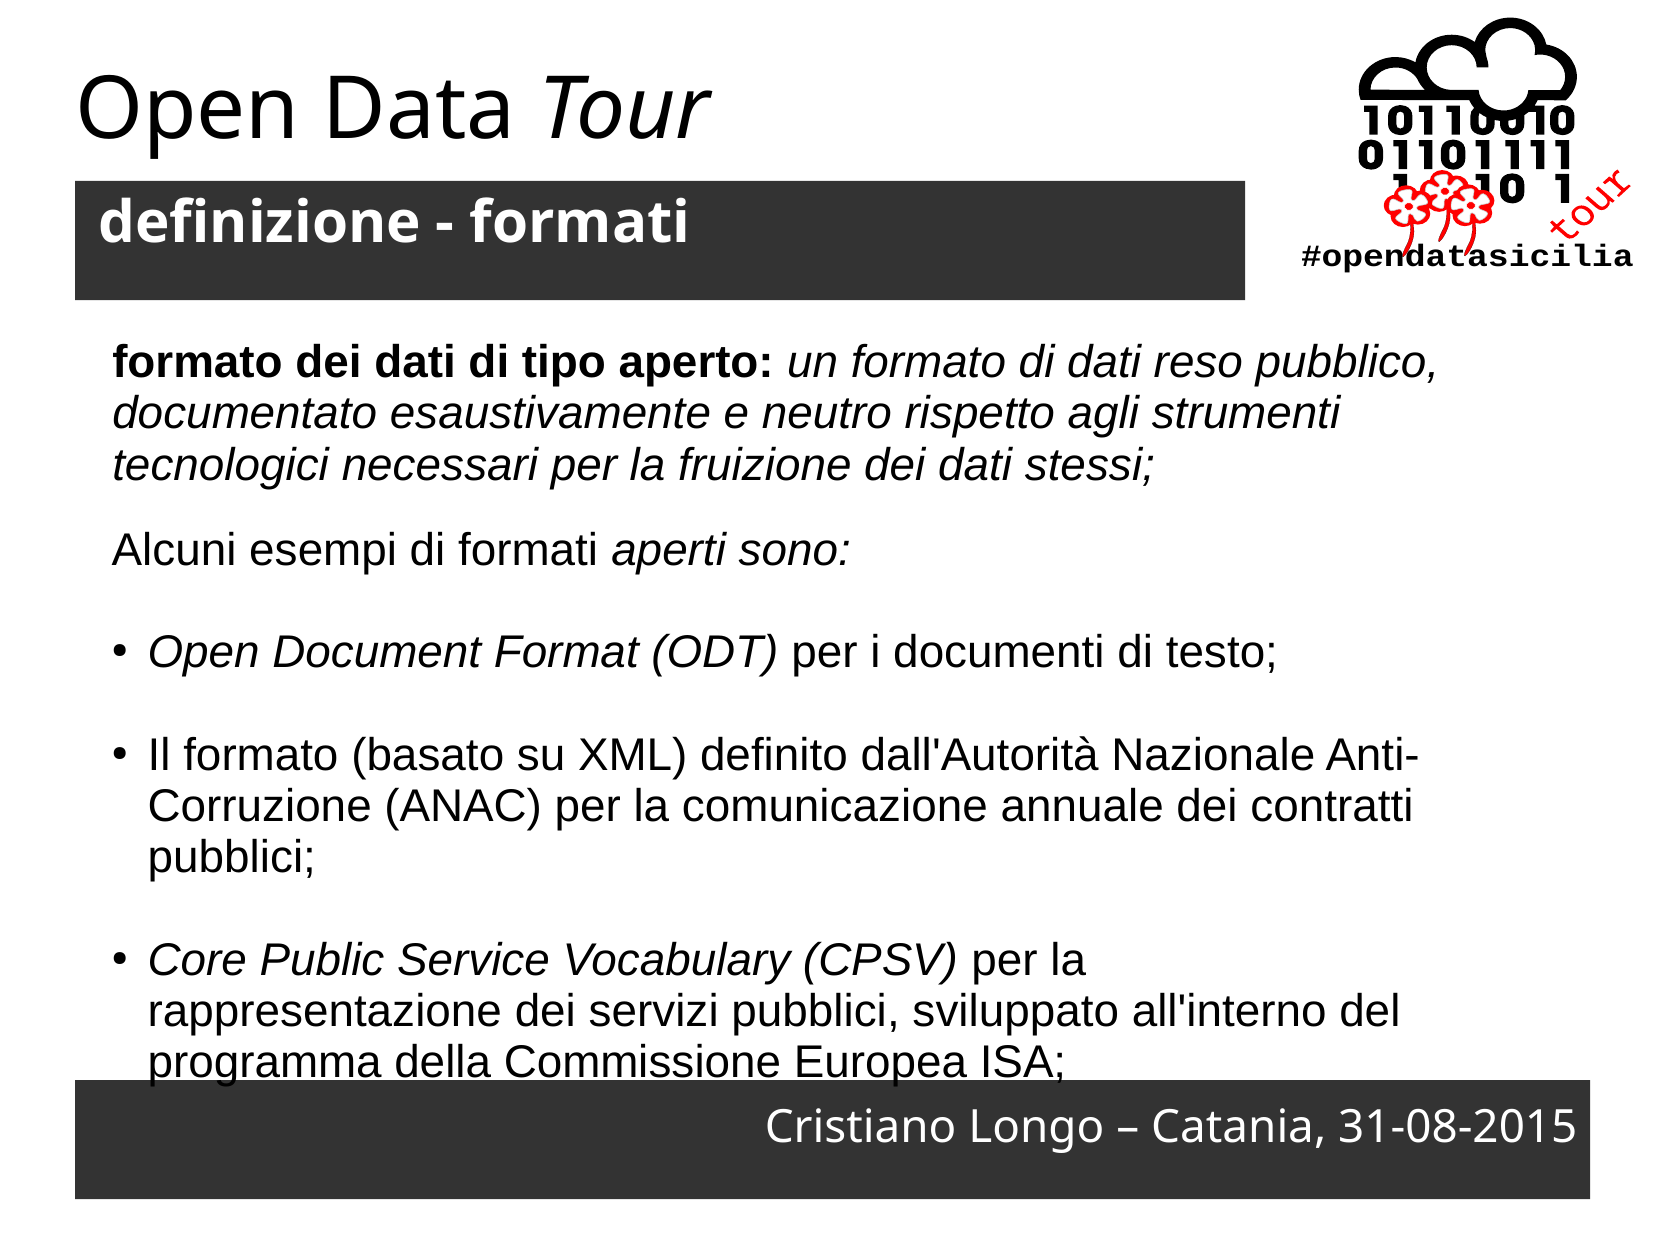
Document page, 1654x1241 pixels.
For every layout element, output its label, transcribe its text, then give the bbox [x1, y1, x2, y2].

text_box formato dei dati di tipo aperto: un formato di dati reso pubblico, documentato esaustivamente e neutro rispetto agli strumenti tecnologici necessari per la fruizione dei dati stessi; [41, 335, 1542, 531]
list definizione - formati [75, 180, 1246, 301]
list Open Data Tour [75, 45, 1246, 165]
text_box Alcuni esempi di formati aperti sono: Open Document Format (ODT) per i documenti di testo; Il formato (basato su XML) definito dall'Autorità Nazionale Anti-Corruzione (ANAC) per la comunicazione annuale dei contratti pubblici; Core Public Service Vocabulary (CPSV) per la rappresentazione dei servizi pubblici, sviluppato all'interno del programma della Commissione Europea ISA; [96, 516, 1462, 1096]
picture [1302, 17, 1633, 273]
list Cristiano Longo – Catania, 31-08-2015 [75, 1080, 1591, 1200]
